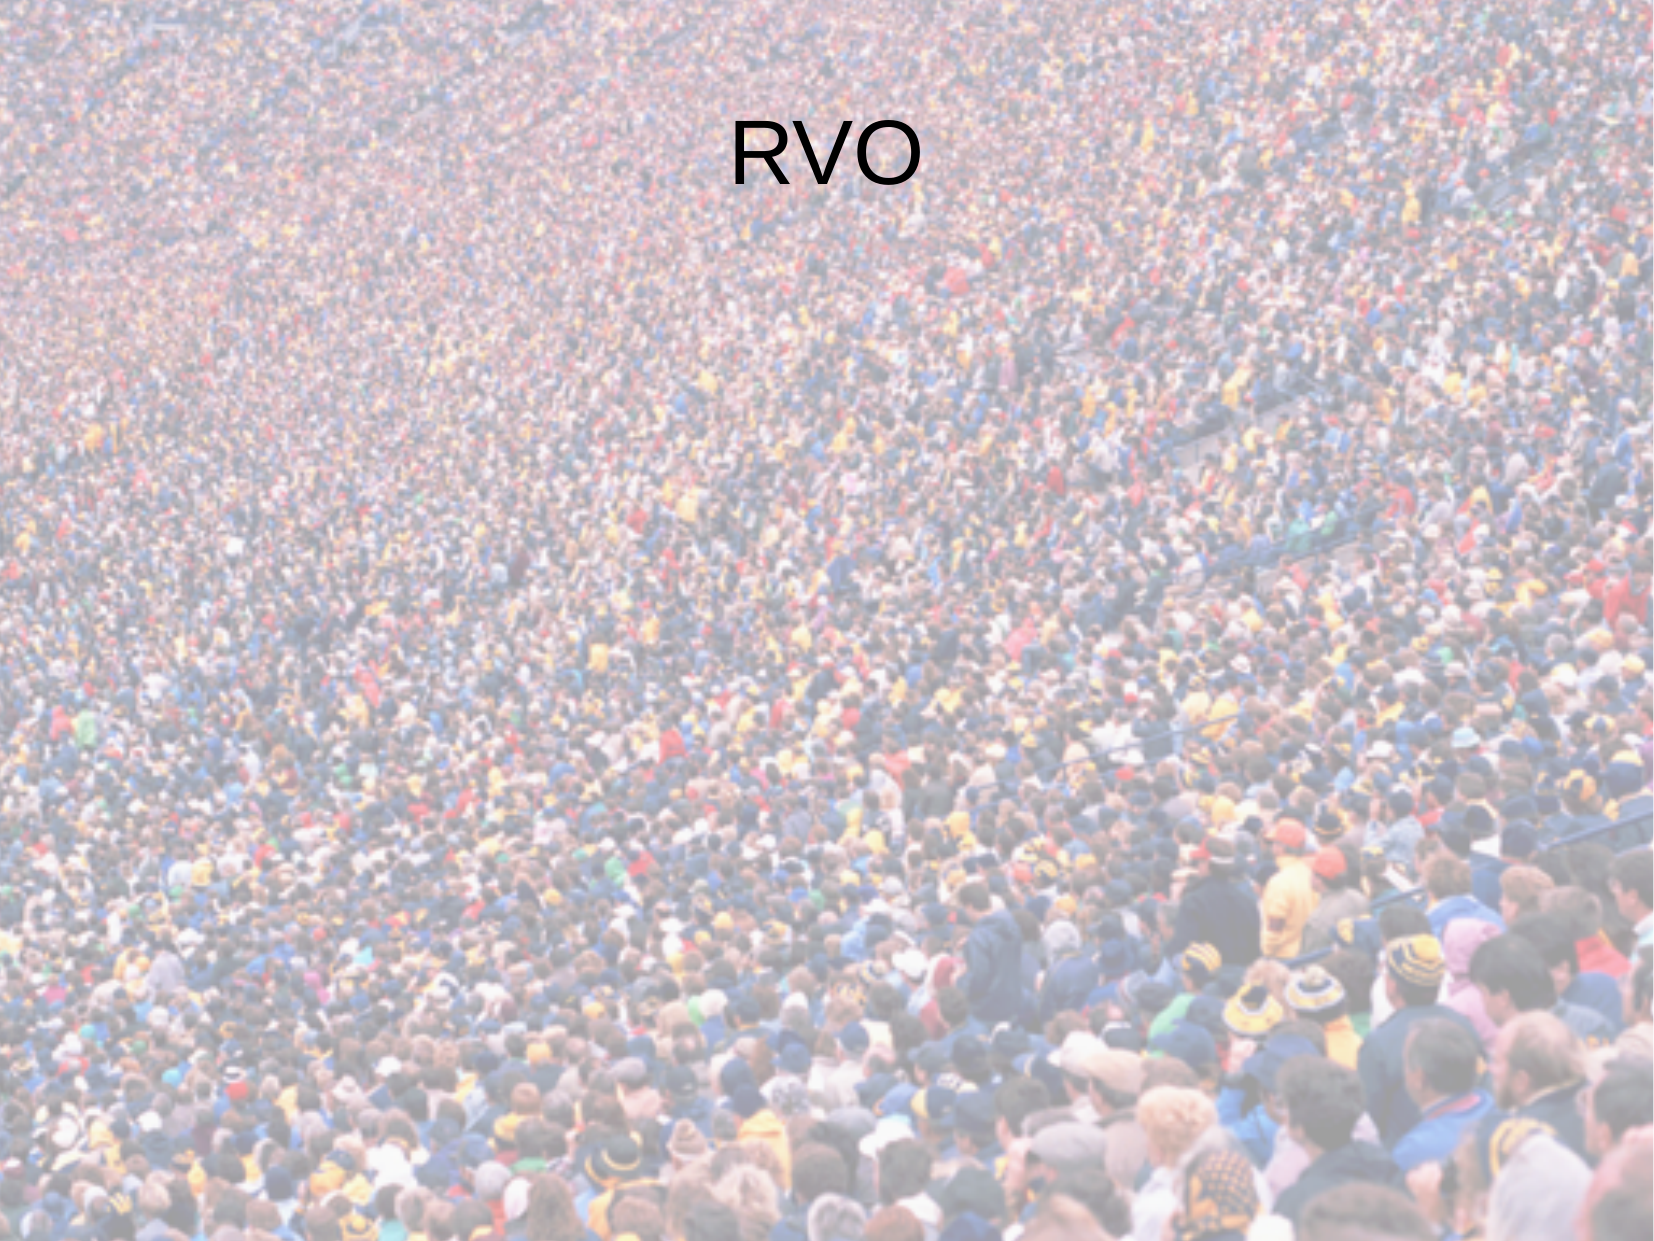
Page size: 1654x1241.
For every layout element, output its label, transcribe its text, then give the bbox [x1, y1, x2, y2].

picture [0, 0, 1654, 1241]
title RVO [82, 49, 1571, 257]
